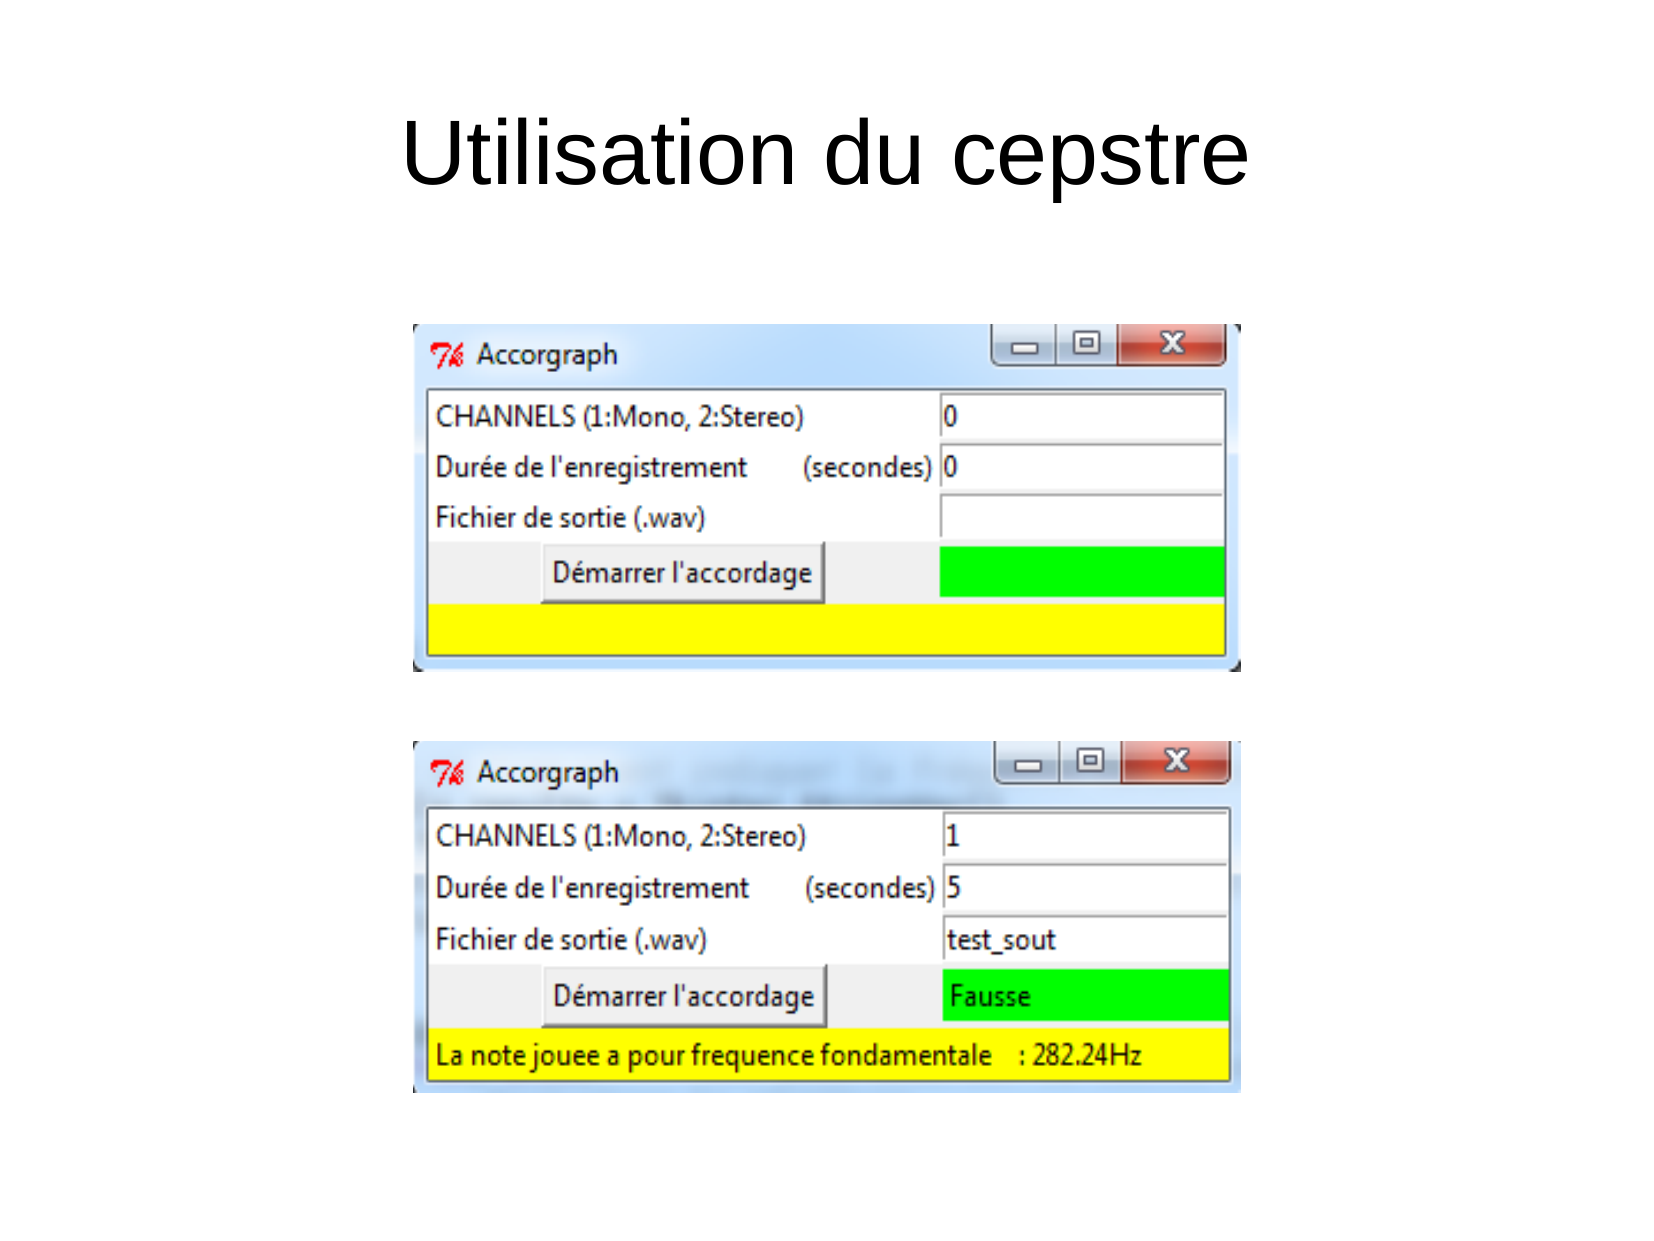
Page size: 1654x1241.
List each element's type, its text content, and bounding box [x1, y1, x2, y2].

picture [413, 324, 1241, 672]
title Utilisation du cepstre [82, 49, 1571, 257]
picture [413, 741, 1241, 1093]
